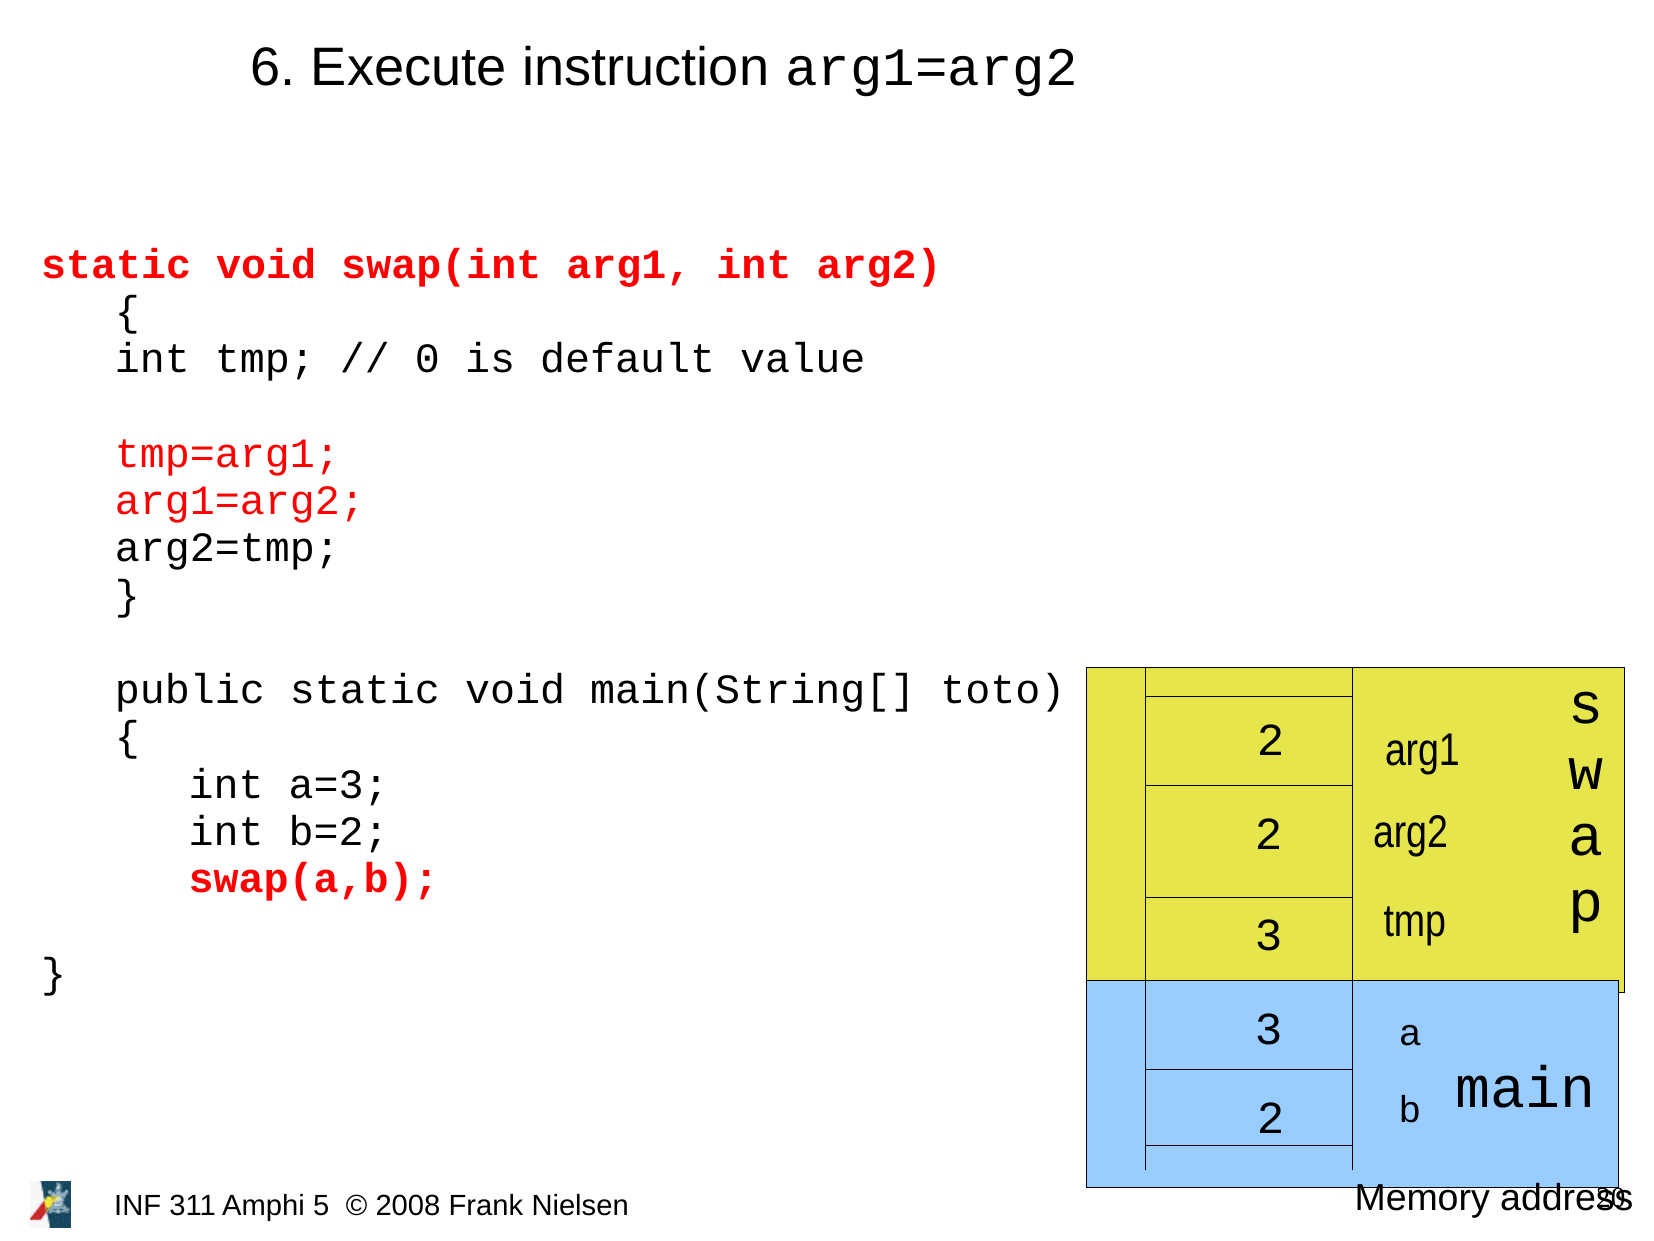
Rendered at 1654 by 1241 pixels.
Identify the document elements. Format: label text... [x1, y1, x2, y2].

picture [29, 1181, 71, 1228]
text_box 6. Execute instruction arg1=arg2 [236, 29, 1654, 325]
text_box 2 [1242, 710, 1300, 774]
text_box arg1 [1358, 708, 1536, 798]
text_box [1353, 667, 1625, 1169]
text_box [1086, 667, 1352, 1188]
text_box 3 [1240, 905, 1298, 969]
text_box tmp [1358, 885, 1477, 975]
text_box [1146, 981, 1352, 1069]
text_box Memory address [1339, 1169, 1648, 1227]
text_box arg2 [1358, 797, 1506, 886]
text_box a [1384, 1004, 1436, 1061]
text_box 3 [1240, 999, 1298, 1064]
text_box [1146, 697, 1352, 785]
text_box 2 [1240, 804, 1298, 869]
text_box static void swap(int arg1, int arg2) { int tmp; // 0 is default value tmp=arg1; arg1=arg2; arg2=tmp; } public static void main(String[] toto) { int a=3; int b=2; swap(a,b); } [26, 236, 1270, 974]
text_box main [1440, 1051, 1611, 1129]
text_box 2 [1242, 1088, 1300, 1152]
text_box swap [1553, 667, 1619, 934]
text_box [1146, 786, 1352, 897]
text_box [1146, 898, 1352, 980]
text_box [1146, 667, 1352, 696]
text_box b [1384, 1080, 1436, 1138]
text_box [1146, 1070, 1352, 1145]
